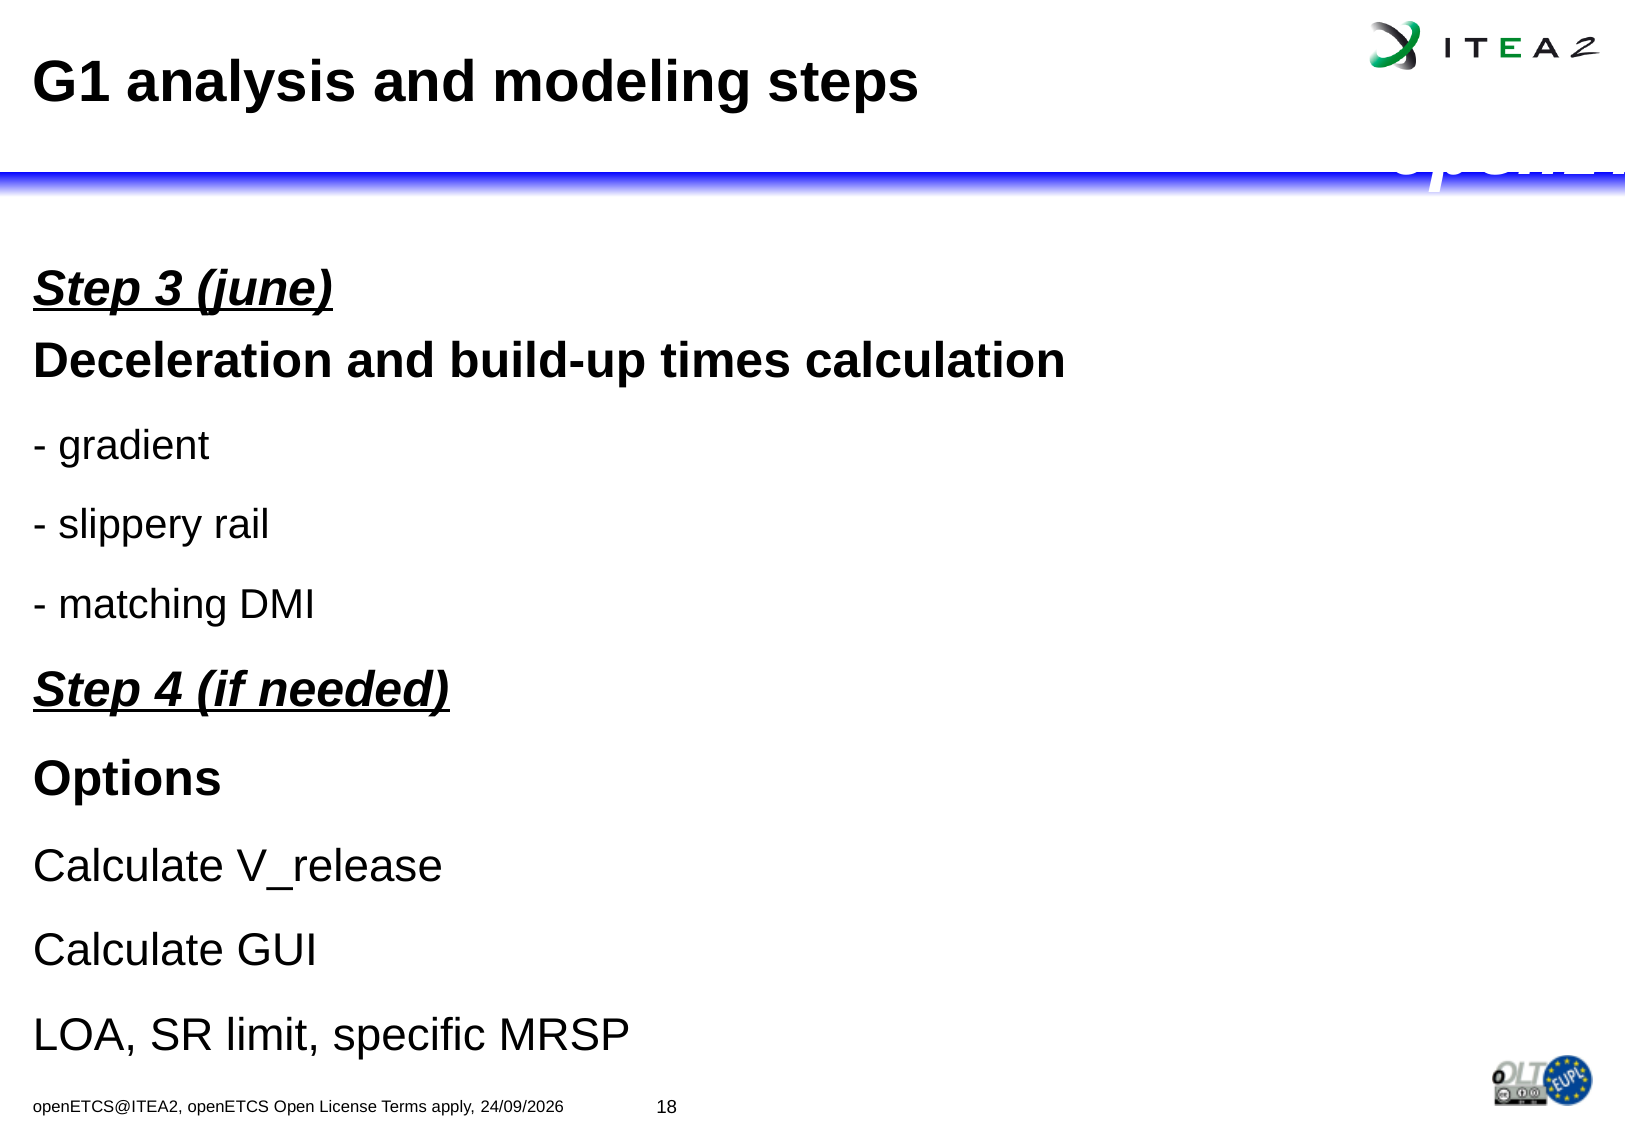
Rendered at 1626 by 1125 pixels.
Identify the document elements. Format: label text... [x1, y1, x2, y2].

title G1 analysis and modeling steps [32, 43, 1341, 150]
picture [1492, 1055, 1593, 1106]
list Step 3 (june) Deceleration and build-up times calculation - gradient - slippery rail - matching DMI Step 4 (if needed) Options Calculate V_release Calculate GUI LOA, SR limit, specific MRSP [32, 255, 1593, 1053]
footer openETCS@ITEA2, openETCS Open License Terms apply, 12/12/2014 [32, 1097, 642, 1114]
picture [1348, 21, 1625, 70]
slide_number <numéro> [656, 1097, 969, 1114]
